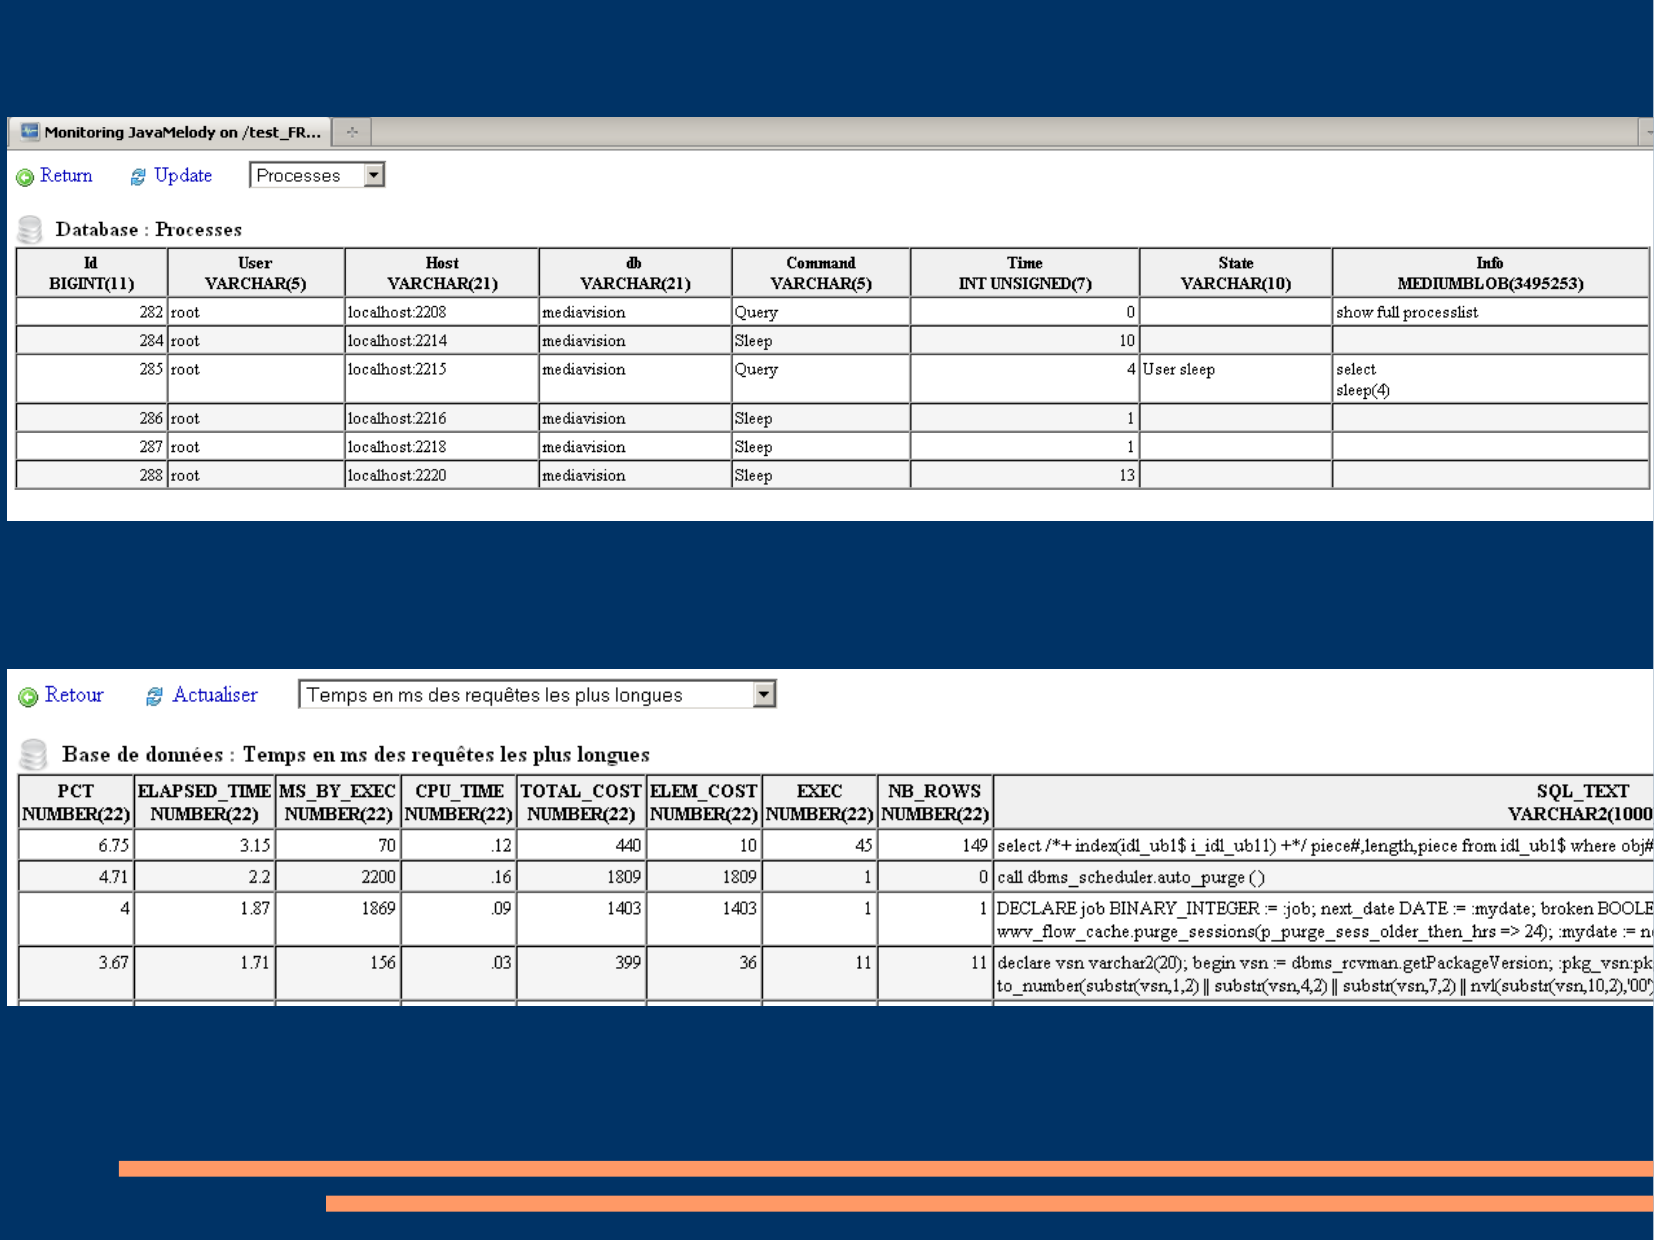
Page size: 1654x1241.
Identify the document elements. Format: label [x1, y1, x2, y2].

picture [7, 669, 1654, 1006]
picture [7, 117, 1654, 522]
